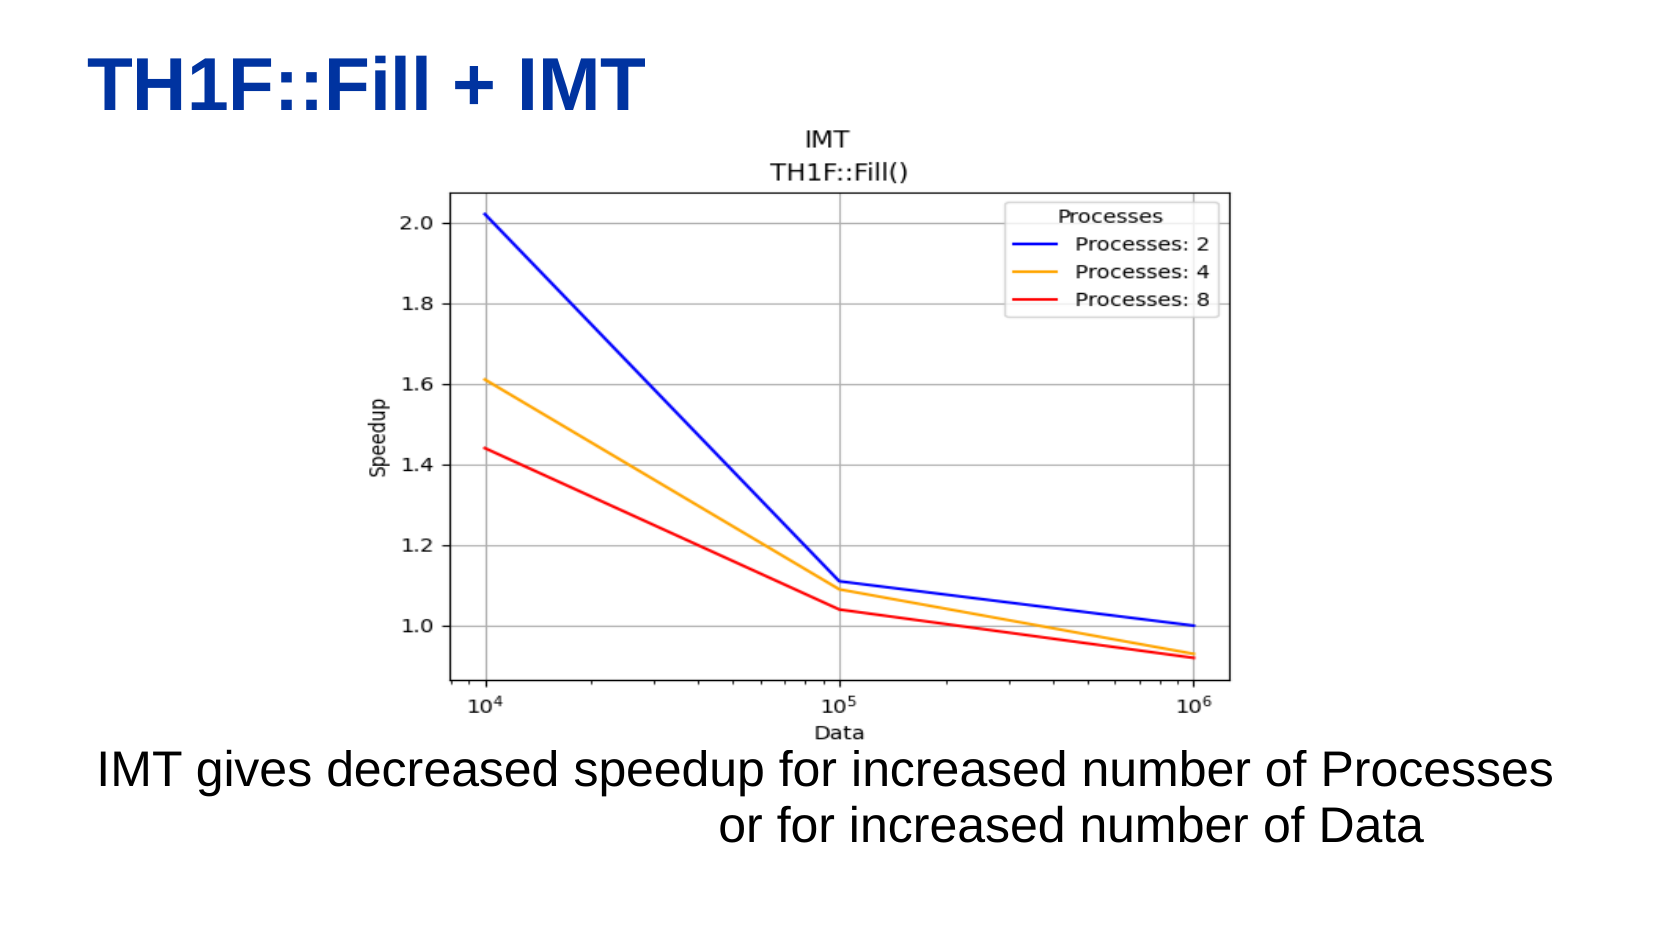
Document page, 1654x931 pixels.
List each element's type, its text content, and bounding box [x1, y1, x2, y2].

title TH1F::Fill + IMT [86, 9, 1576, 166]
picture [324, 116, 1330, 751]
subtitle IMT gives decreased speedup for increased number of Processes or for increased number of Data [45, 735, 1621, 916]
